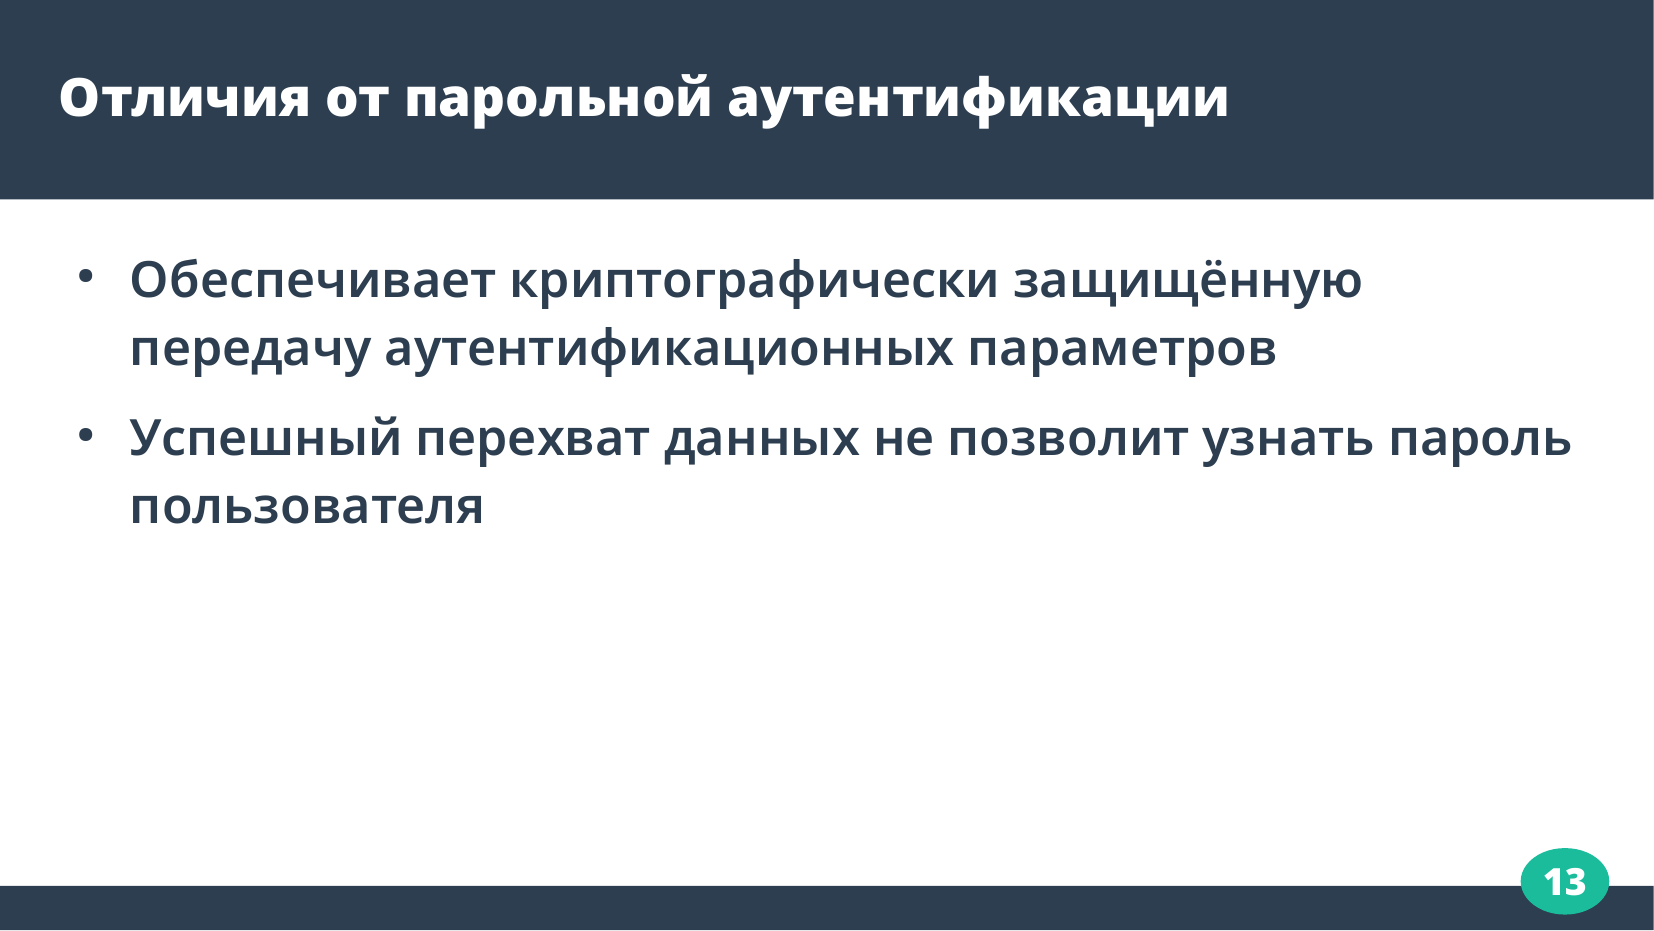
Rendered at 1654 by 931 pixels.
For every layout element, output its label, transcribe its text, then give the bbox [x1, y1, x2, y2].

title Отличия от парольной аутентификации [59, 37, 1595, 155]
list Обеспечивает криптографически защищённую передачу аутентификационных параметров Успешный перехват данных не позволит узнать пароль пользователя [59, 243, 1595, 864]
